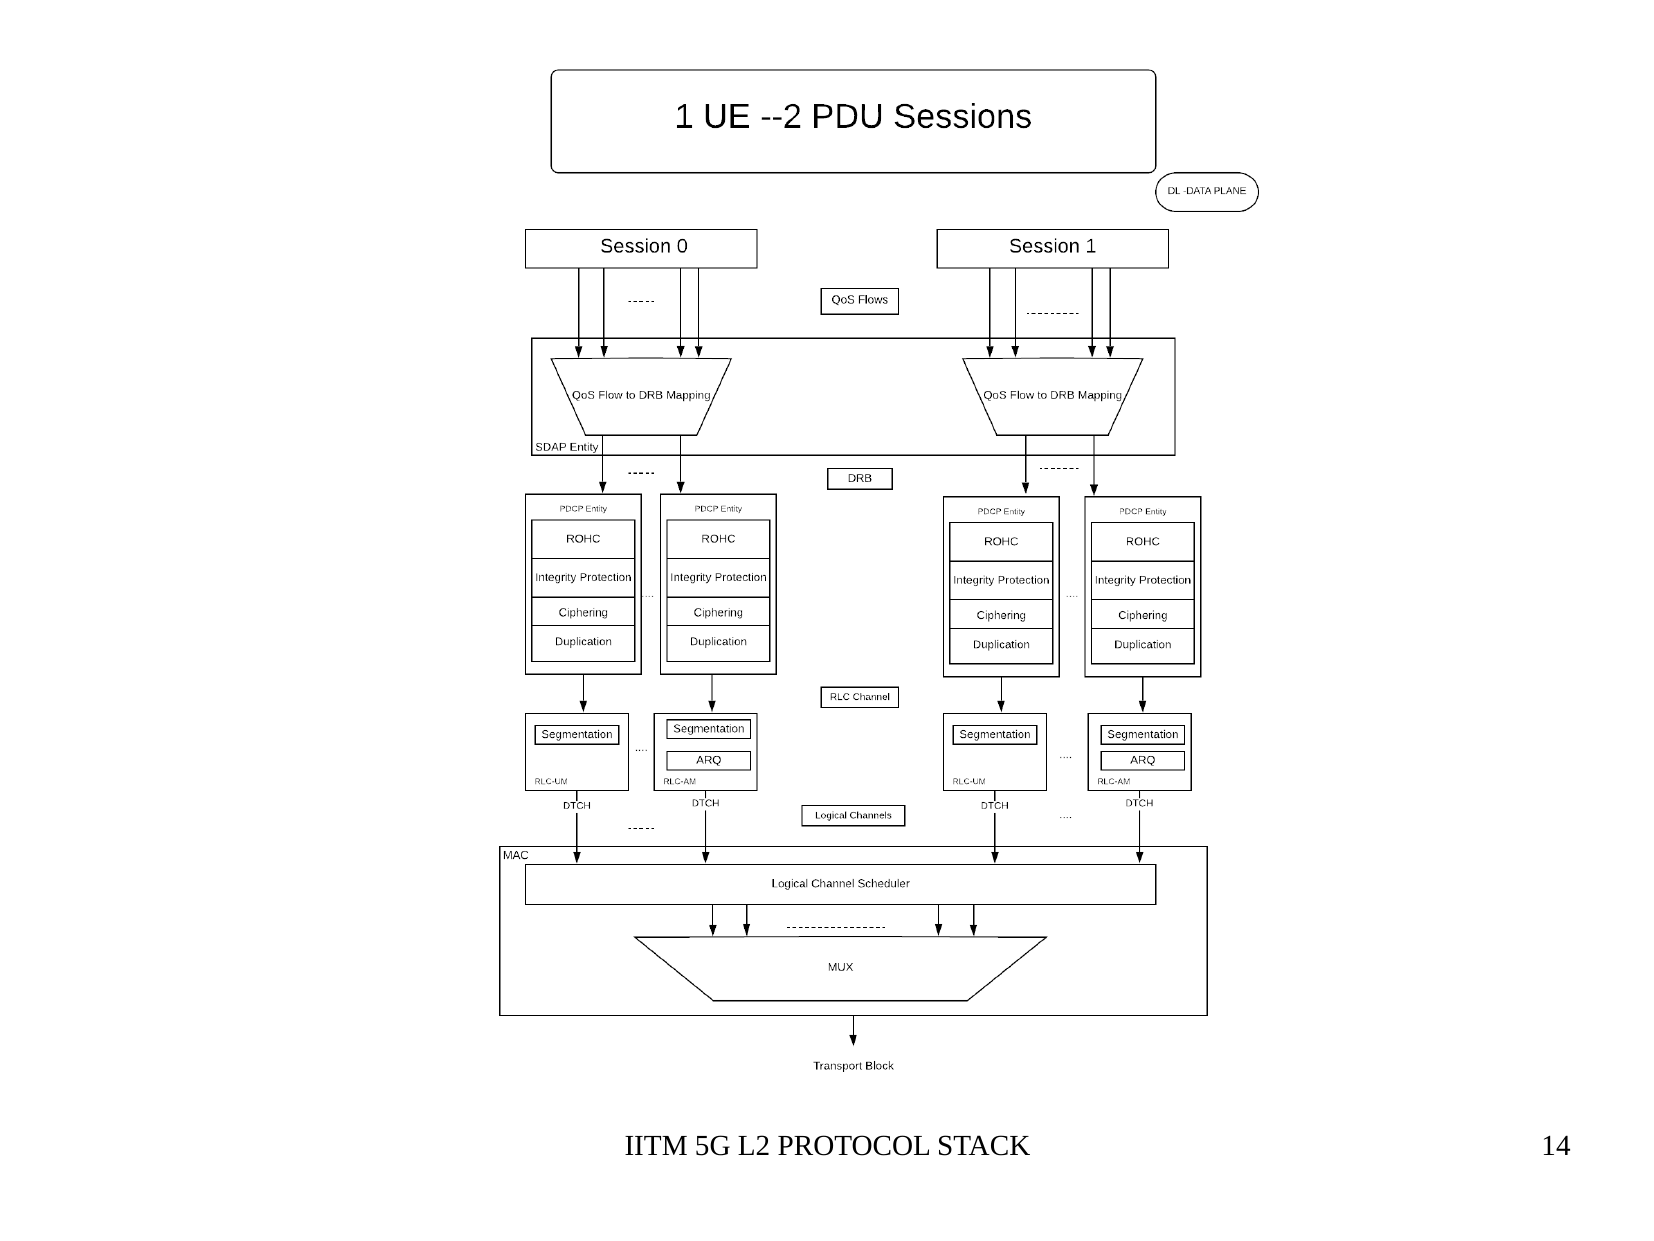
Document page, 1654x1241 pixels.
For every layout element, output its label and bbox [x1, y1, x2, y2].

picture [448, 44, 1284, 1111]
